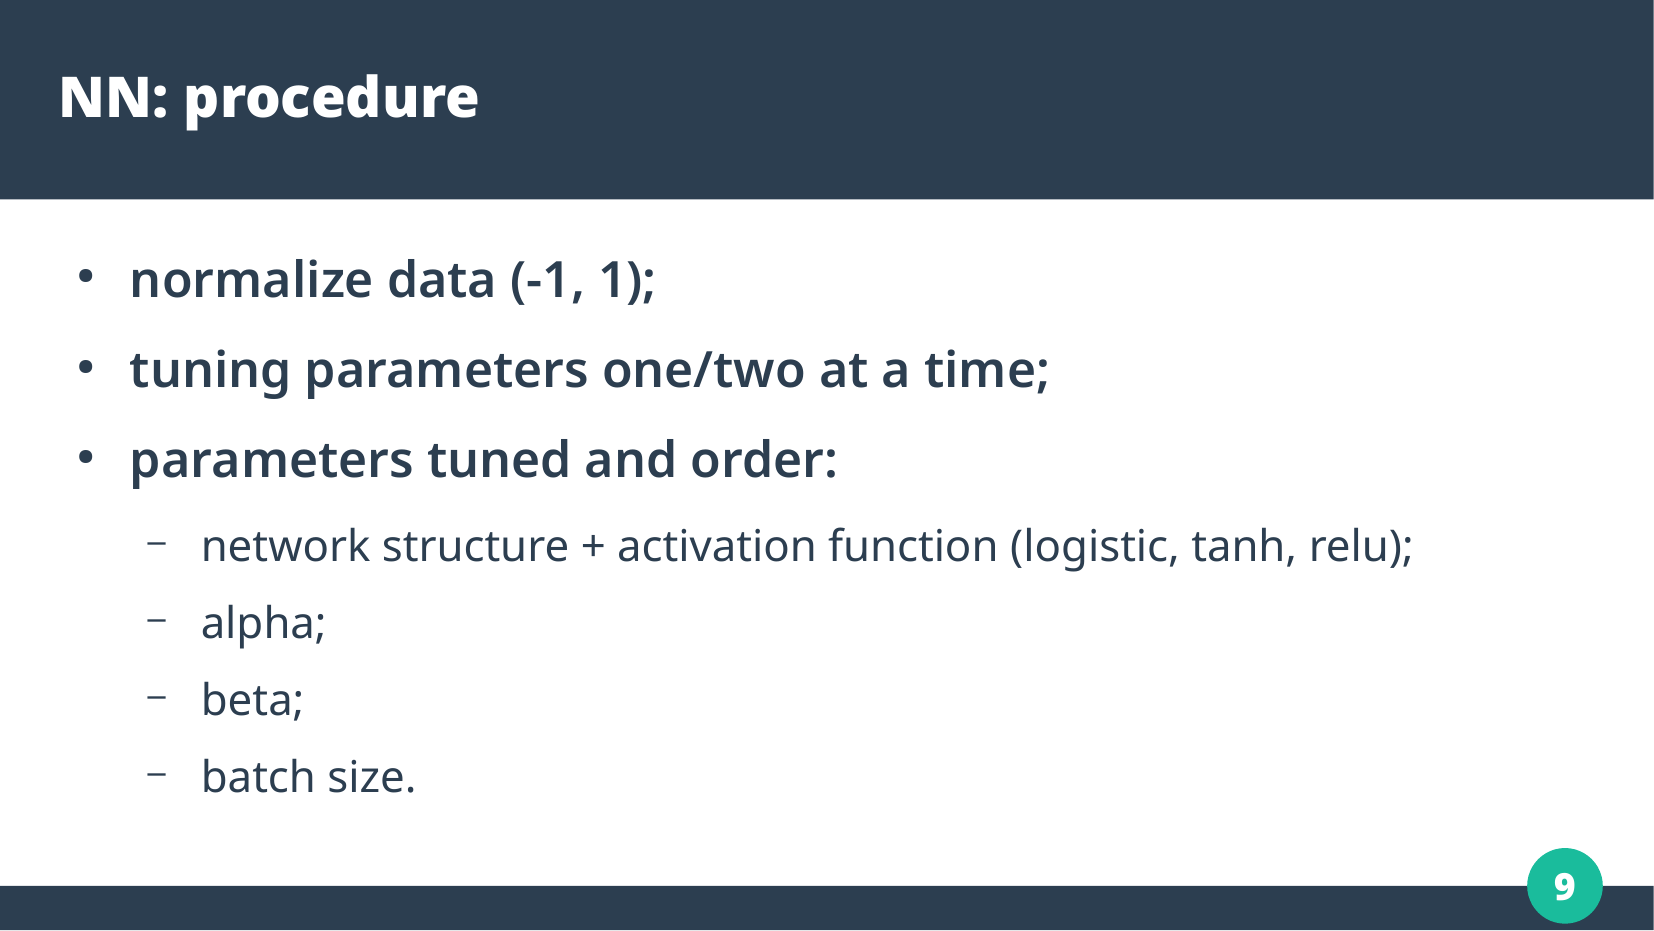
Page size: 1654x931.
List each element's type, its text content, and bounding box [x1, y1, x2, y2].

list normalize data (-1, 1); tuning parameters one/two at a time; parameters tuned and order: network structure + activation function (logistic, tanh, relu); alpha; beta; batch size. [59, 243, 1595, 864]
title NN: procedure [59, 37, 1595, 156]
